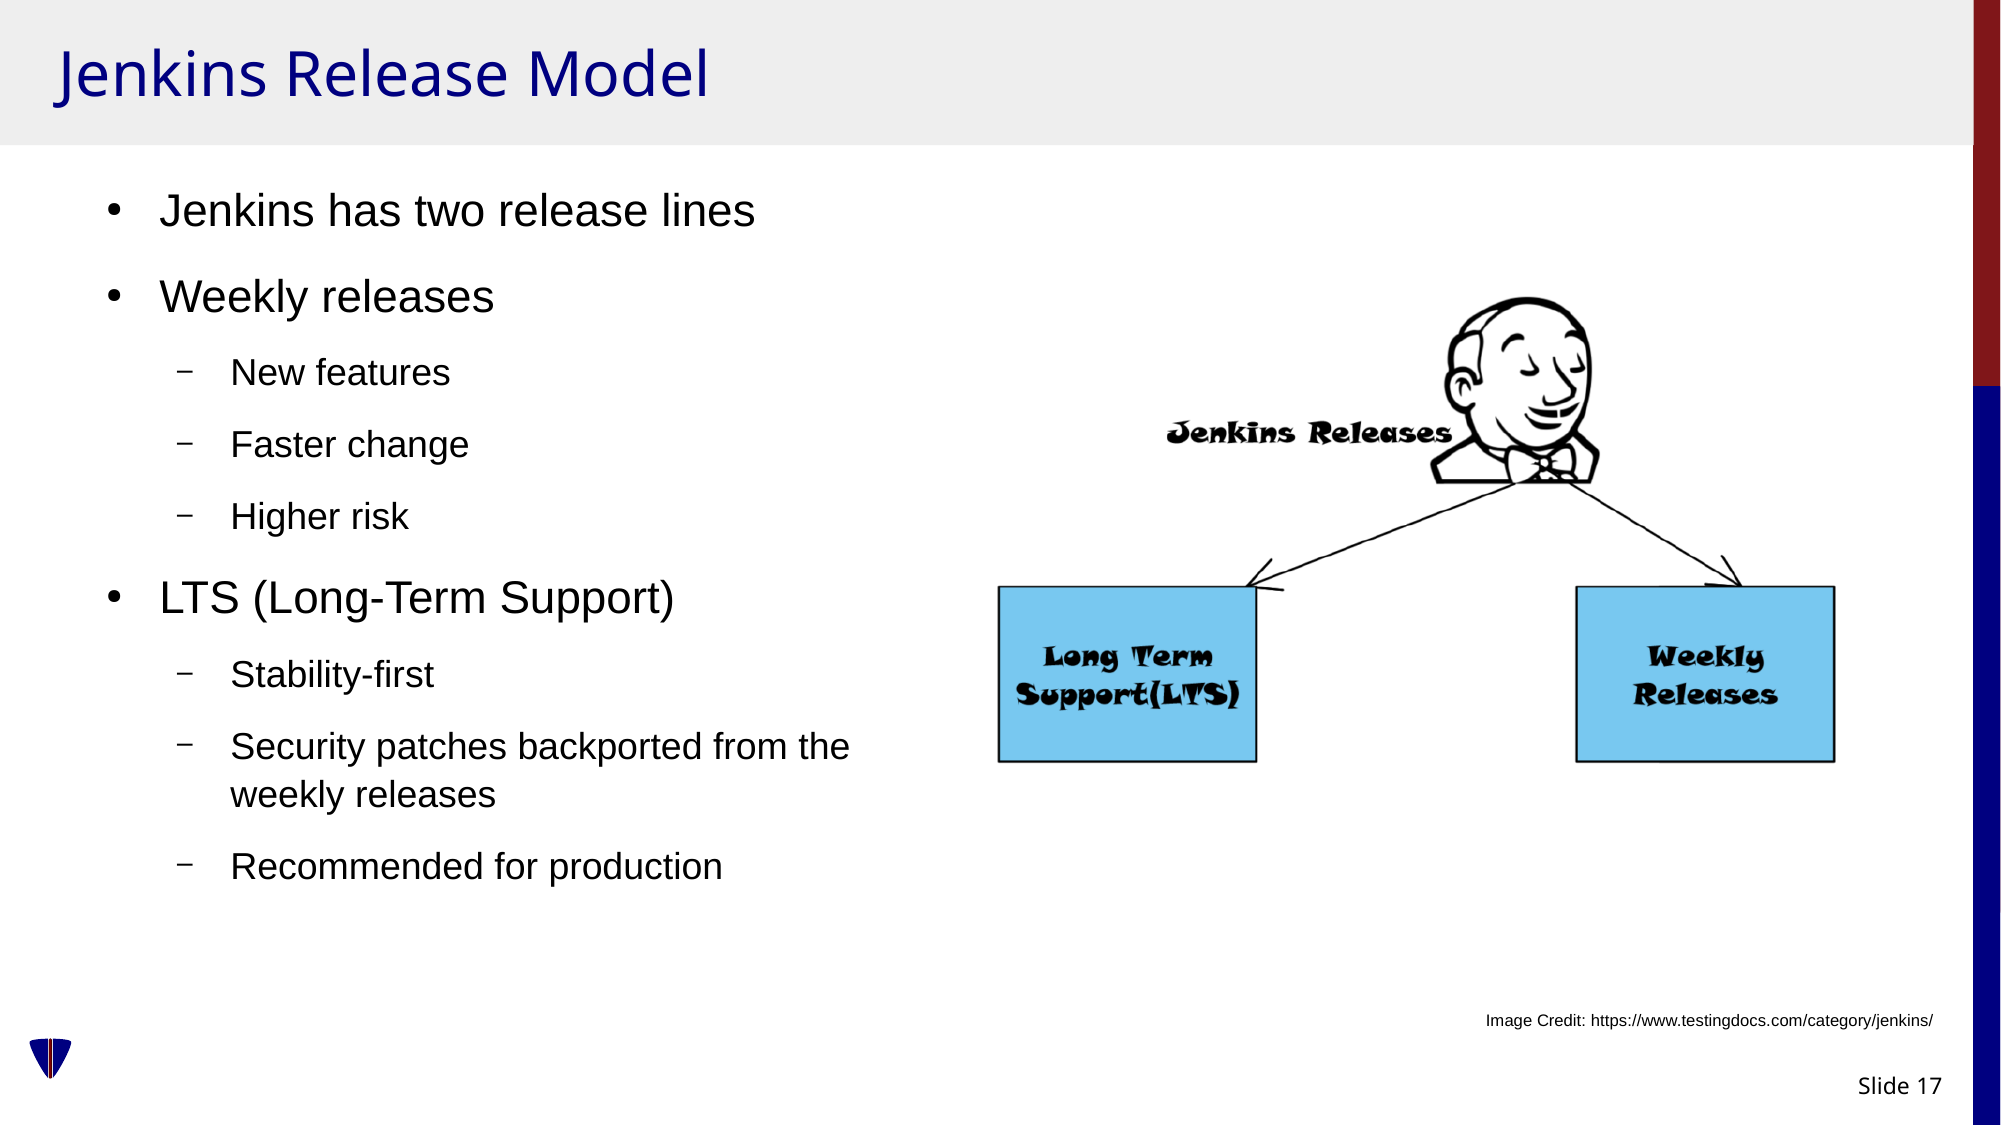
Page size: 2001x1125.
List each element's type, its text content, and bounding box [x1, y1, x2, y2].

text_box Image Credit: https://www.testingdocs.com/category/jenkins/ [1299, 1003, 1949, 1063]
picture [974, 265, 1854, 771]
title Jenkins Release Model [0, 0, 1974, 146]
list Jenkins has two release lines Weekly releases New features Faster change Higher risk LTS (Long-Term Support) Stability-first Security patches backported from the weekly releases Recommended for production [88, 177, 916, 1034]
